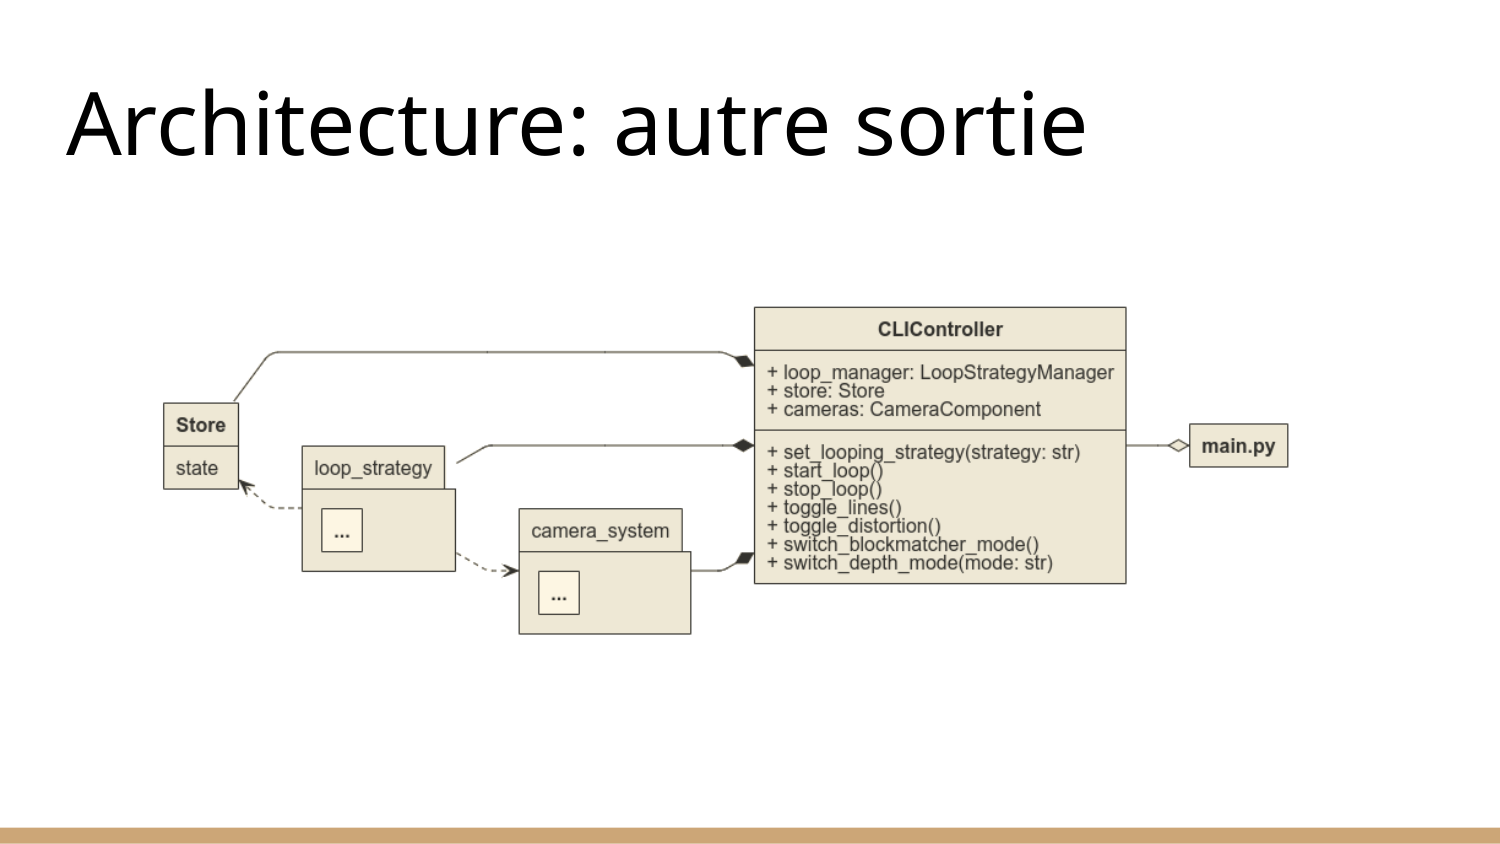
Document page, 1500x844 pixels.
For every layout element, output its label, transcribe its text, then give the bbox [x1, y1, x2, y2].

picture [135, 297, 1302, 647]
title Architecture: autre sortie [51, 51, 1449, 189]
